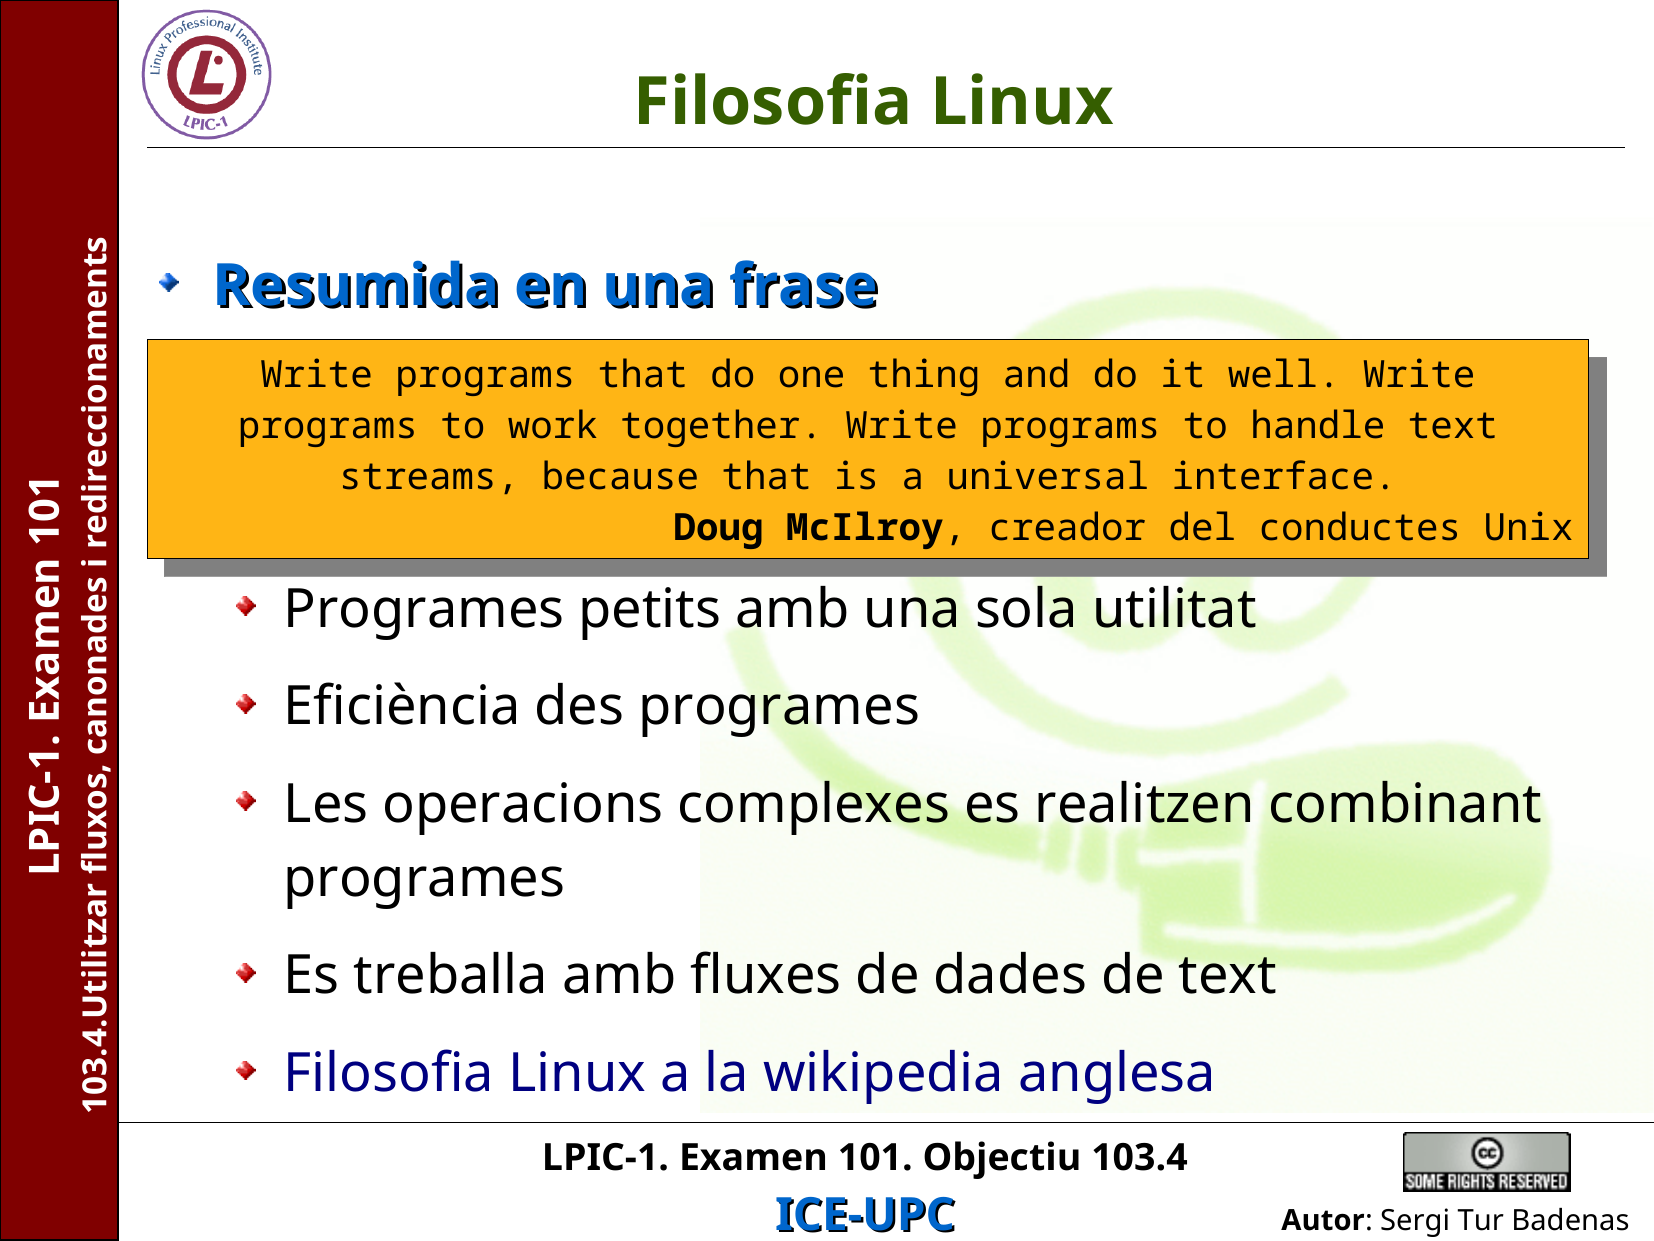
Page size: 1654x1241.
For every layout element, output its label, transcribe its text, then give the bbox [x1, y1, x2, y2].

picture [934, 1078, 950, 1088]
picture [135, 5, 277, 55]
picture [980, 1078, 994, 1088]
title Filosofia Linux [129, 55, 1619, 142]
list Resumida en una frase Programes petits amb una sola utilitat Eficiència des programes Les operacions complexes es realitzen combinant programes Es treballa amb fluxes de dades de text Filosofia Linux a la wikipedia anglesa [141, 242, 1630, 1078]
picture [725, 1078, 739, 1088]
picture [871, 1078, 887, 1088]
text_box Write programs that do one thing and do it well. Write programs to work together. Write programs to handle text streams, because that is a universal interface. Doug McIlroy, creador del conductes Unix [147, 339, 1589, 505]
picture [1025, 1078, 1039, 1088]
picture [1090, 1078, 1106, 1088]
picture [1192, 1078, 1206, 1088]
picture [1403, 1132, 1571, 1192]
picture [700, 217, 1654, 1113]
